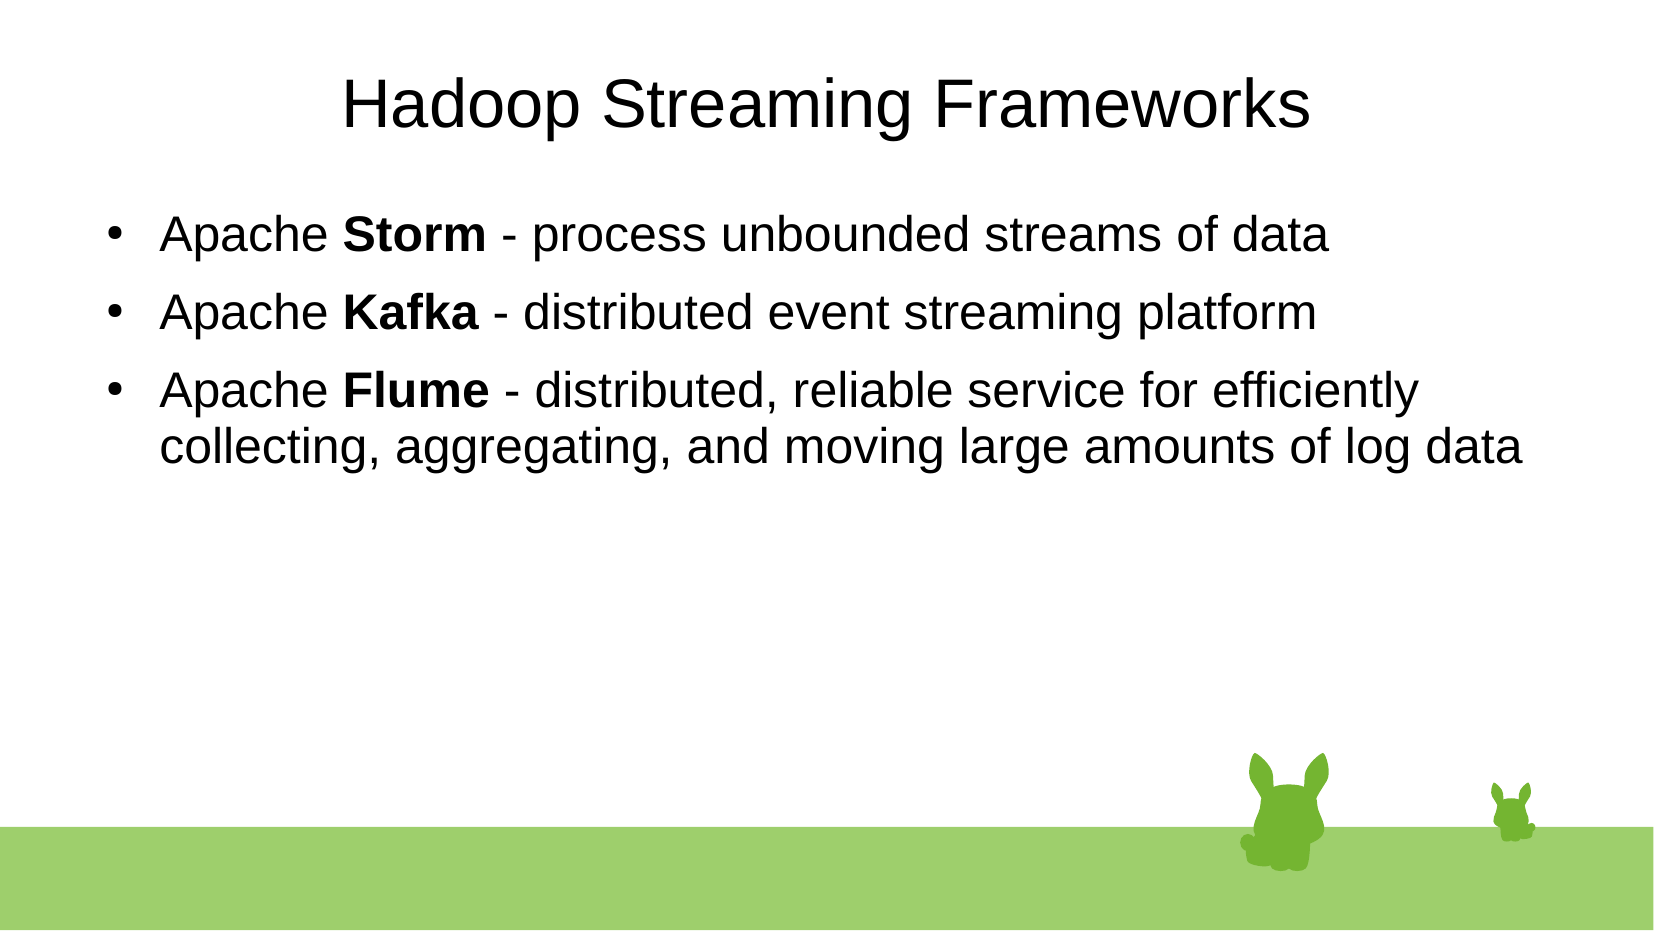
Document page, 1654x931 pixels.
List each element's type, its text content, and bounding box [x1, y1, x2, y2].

list Apache Storm - process unbounded streams of data Apache Kafka - distributed event streaming platform Apache Flume - distributed, reliable service for efficiently collecting, aggregating, and moving large amounts of log data [88, 206, 1565, 739]
title Hadoop Streaming Frameworks [88, 29, 1565, 178]
